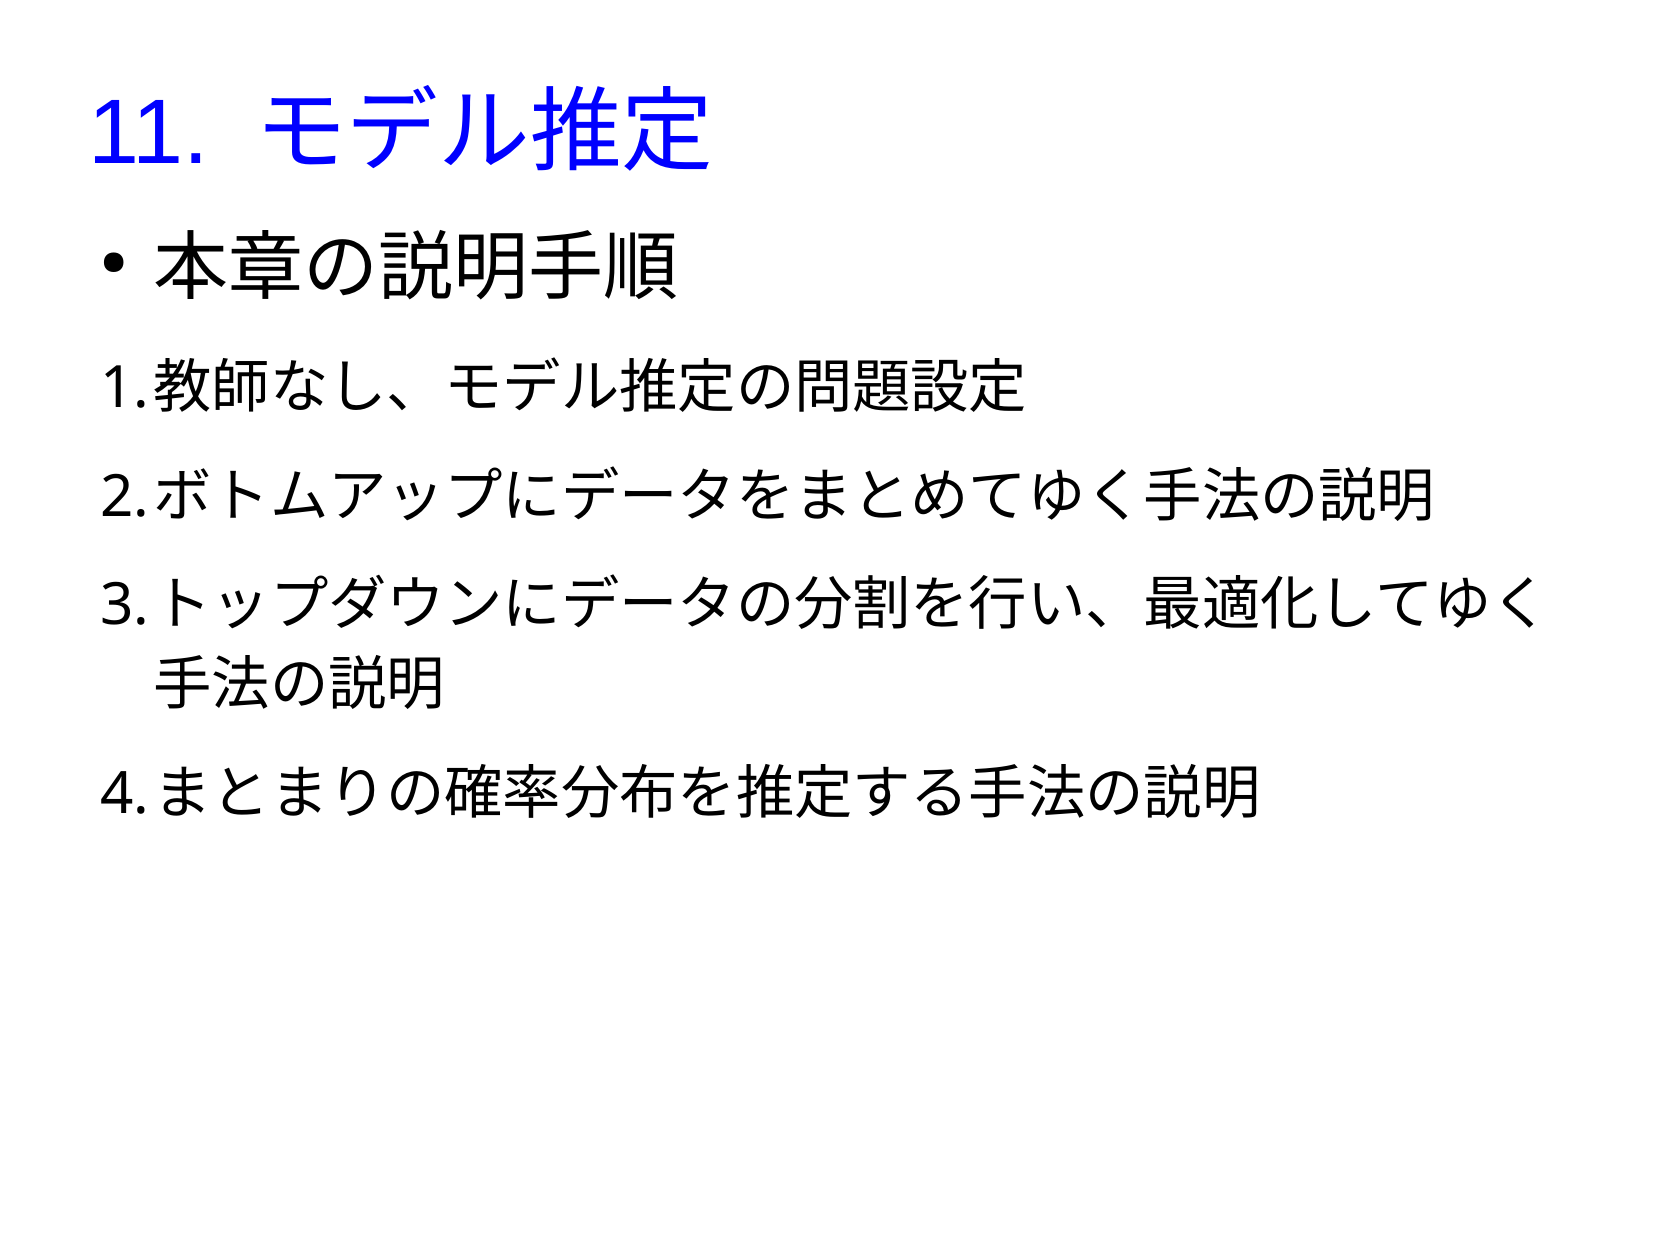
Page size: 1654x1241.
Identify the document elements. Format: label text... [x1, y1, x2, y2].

title 11. モデル推定 [88, 49, 1577, 207]
list 本章の説明手順 教師なし、モデル推定の問題設定 ボトムアップにデータをまとめてゆく手法の説明 トップダウンにデータの分割を行い、最適化してゆく手法の説明 まとまりの確率分布を推定する手法の説明 [82, 213, 1589, 1145]
